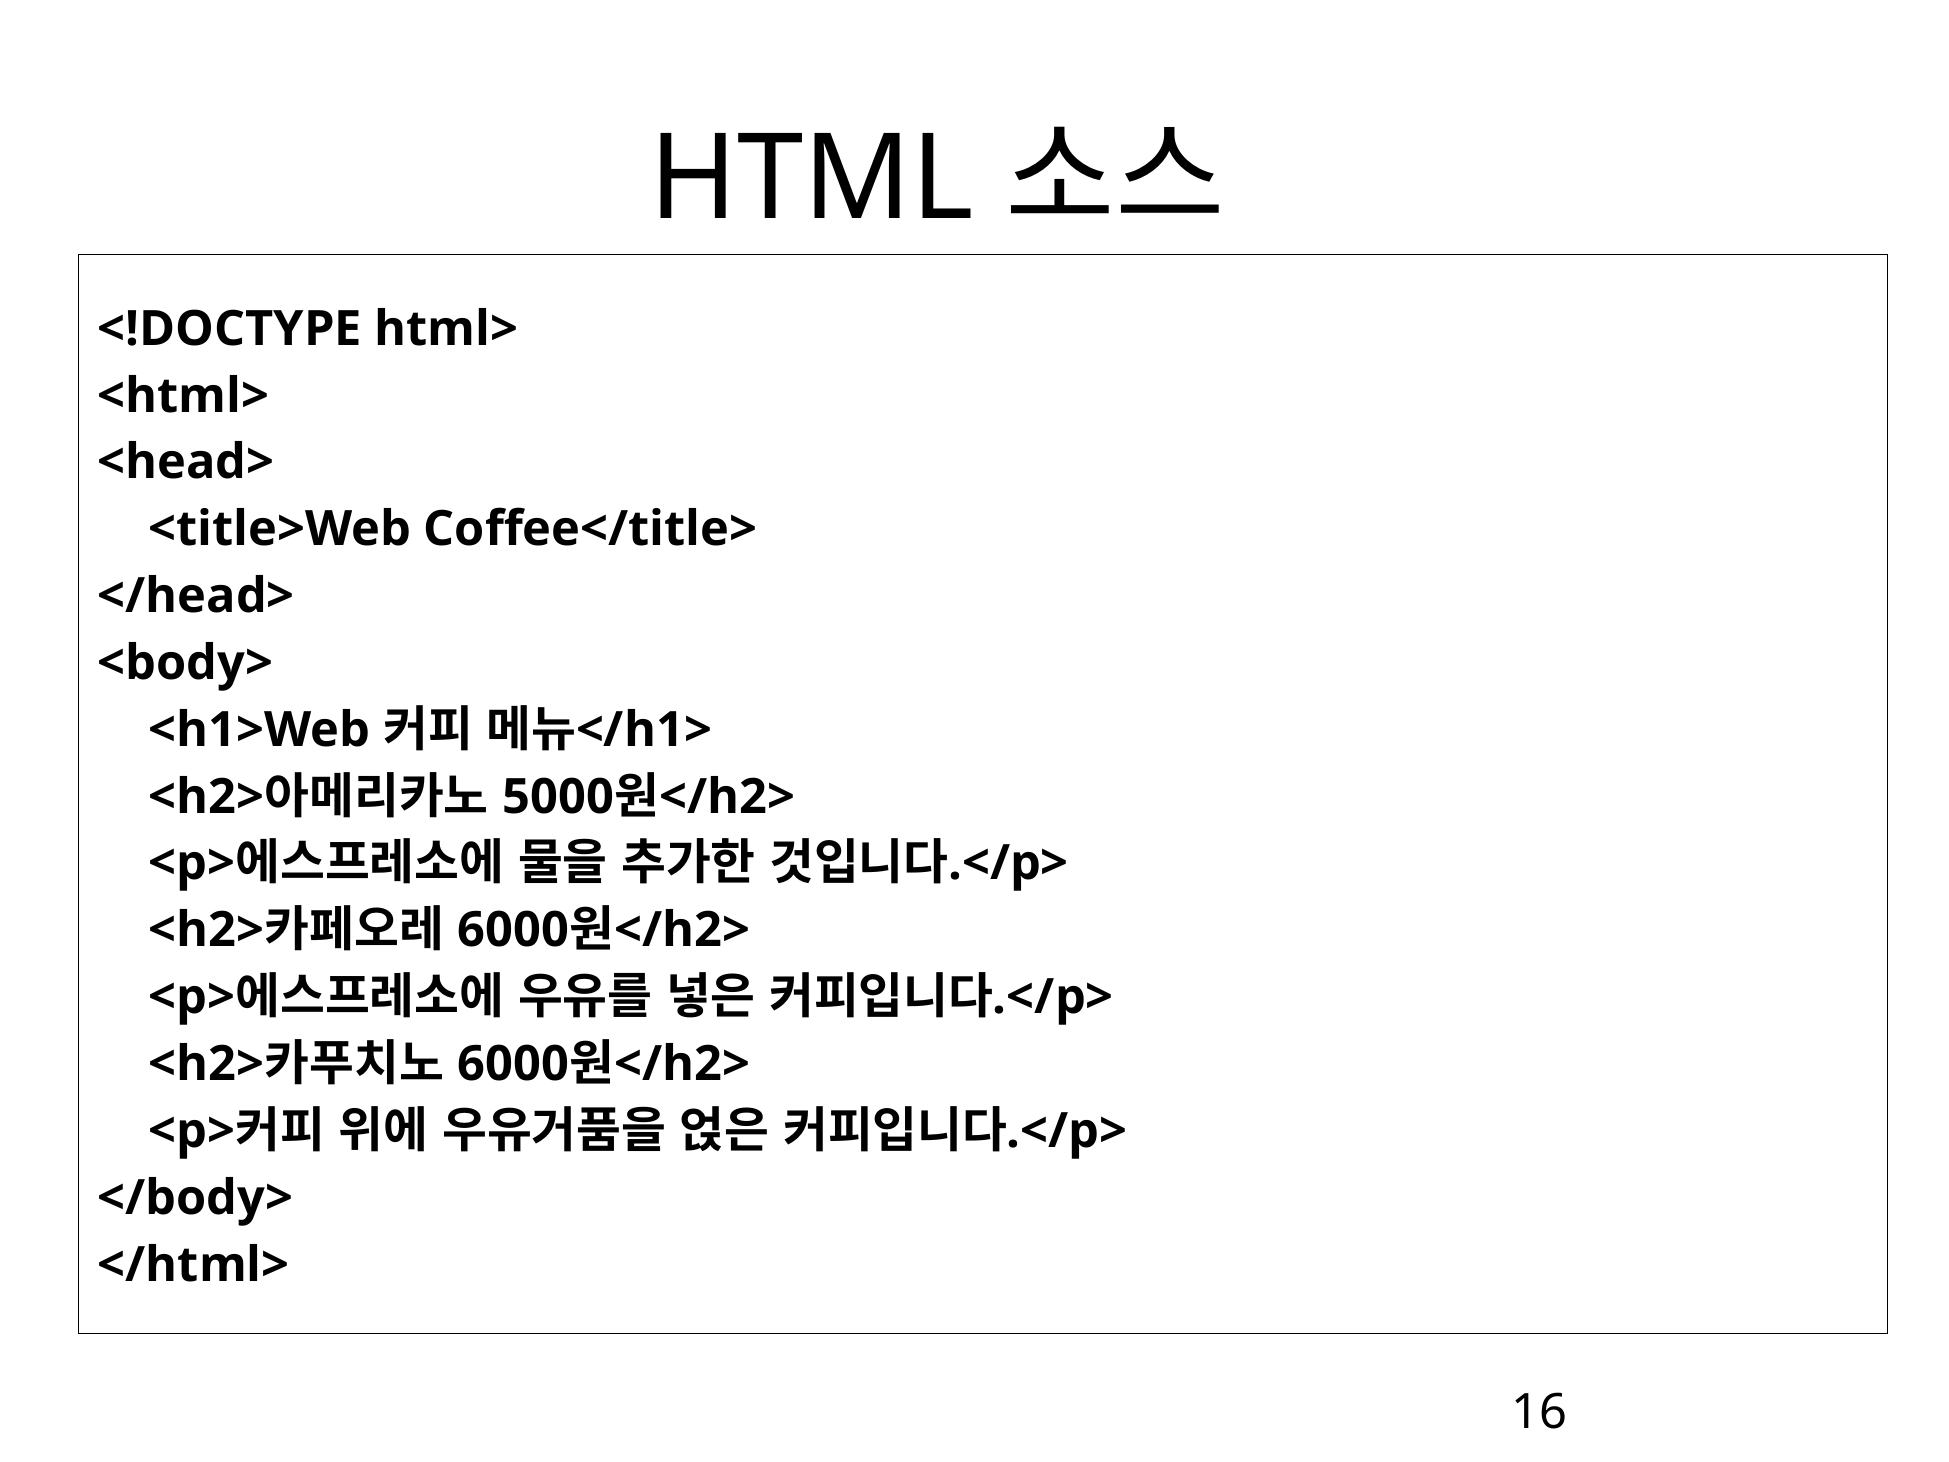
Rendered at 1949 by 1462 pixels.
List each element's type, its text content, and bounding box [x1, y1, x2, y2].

text_box <!DOCTYPE html> <html> <head> <title>Web Coffee</title> </head> <body> <h1>Web 커피 메뉴</h1> <h2>아메리카노 5000원</h2> <p>에스프레소에 물을 추가한 것입니다.</p> <h2>카페오레 6000원</h2> <p>에스프레소에 우유를 넣은 커피입니다.</p> <h2>카푸치노 6000원</h2> <p>커피 위에 우유거품을 얹은 커피입니다.</p> </body> </html> [78, 254, 1888, 1334]
slide_number <숫자> [1496, 1372, 1899, 1462]
title HTML 소스 [156, 92, 1749, 254]
